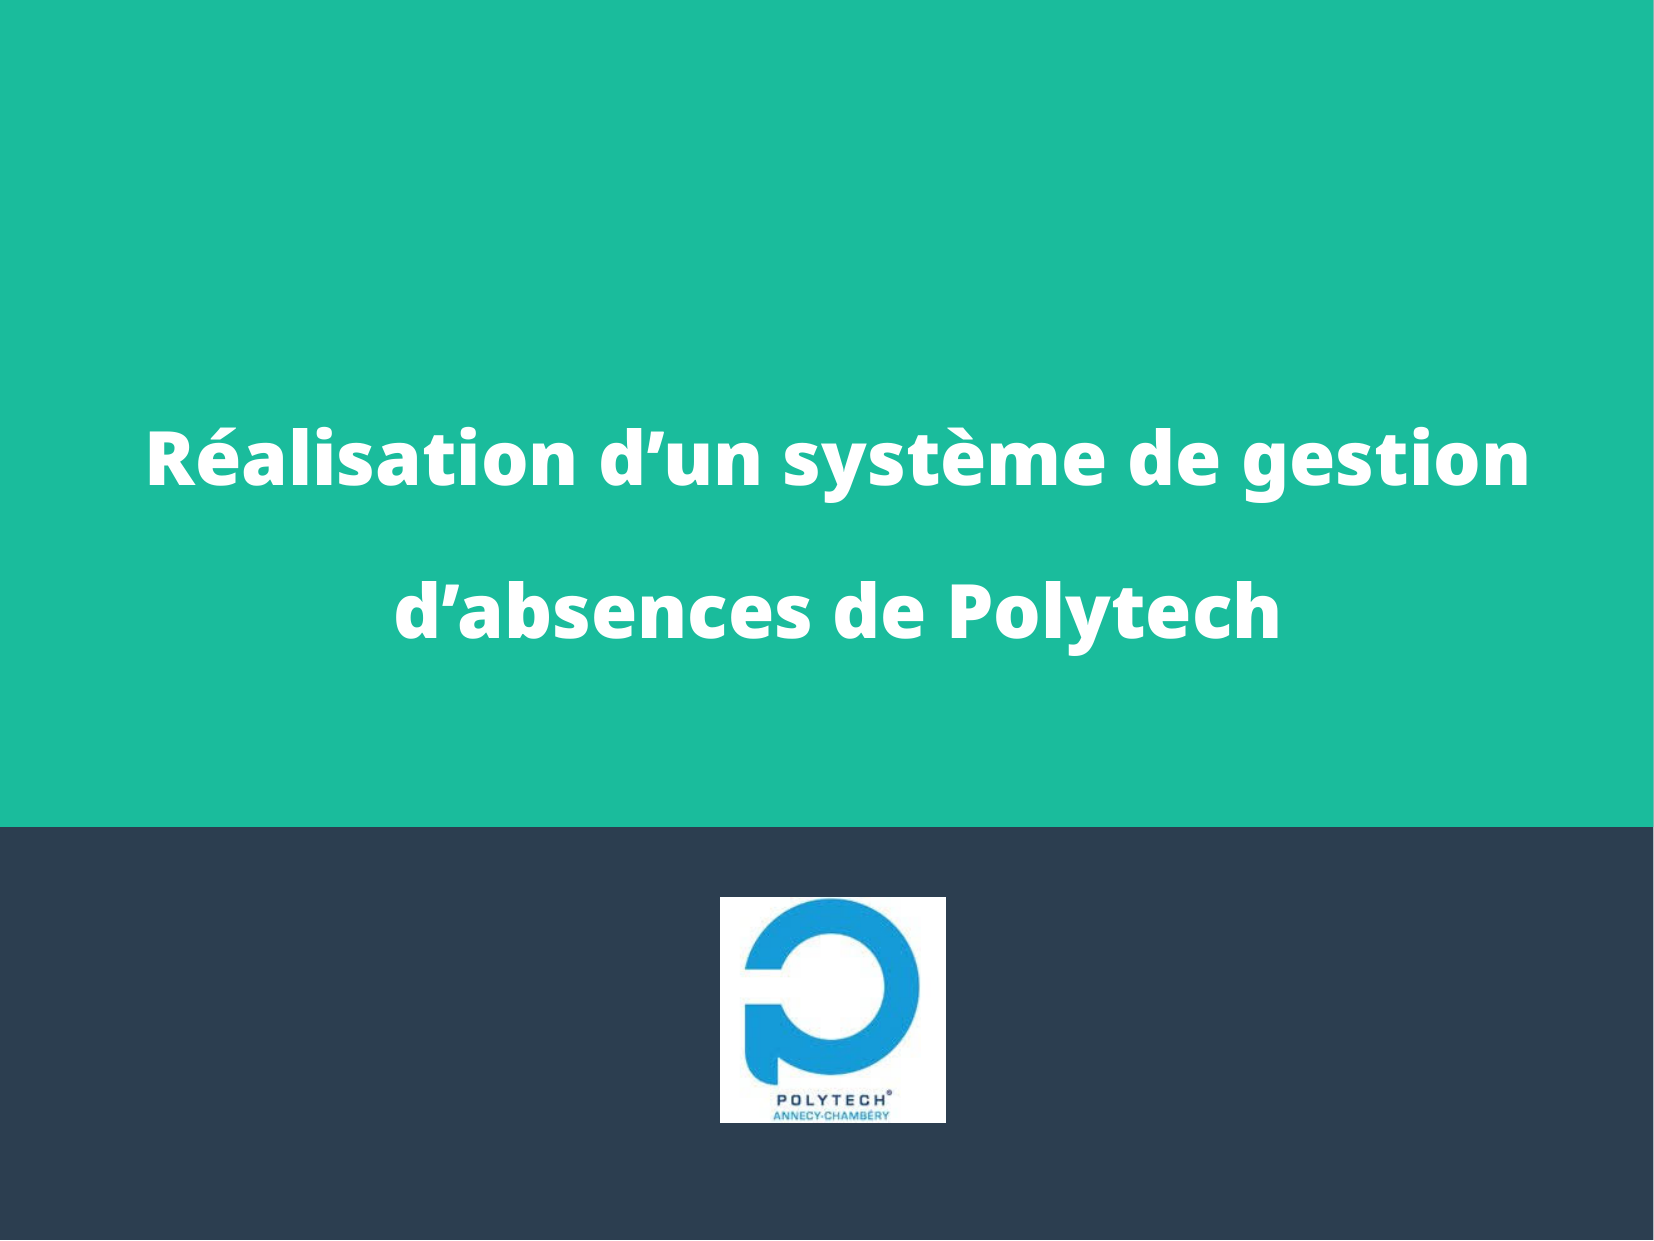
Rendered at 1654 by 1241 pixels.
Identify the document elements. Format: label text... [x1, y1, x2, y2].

title Réalisation d’un système de gestion d’absences de Polytech [70, 366, 1607, 649]
picture [720, 897, 946, 1123]
